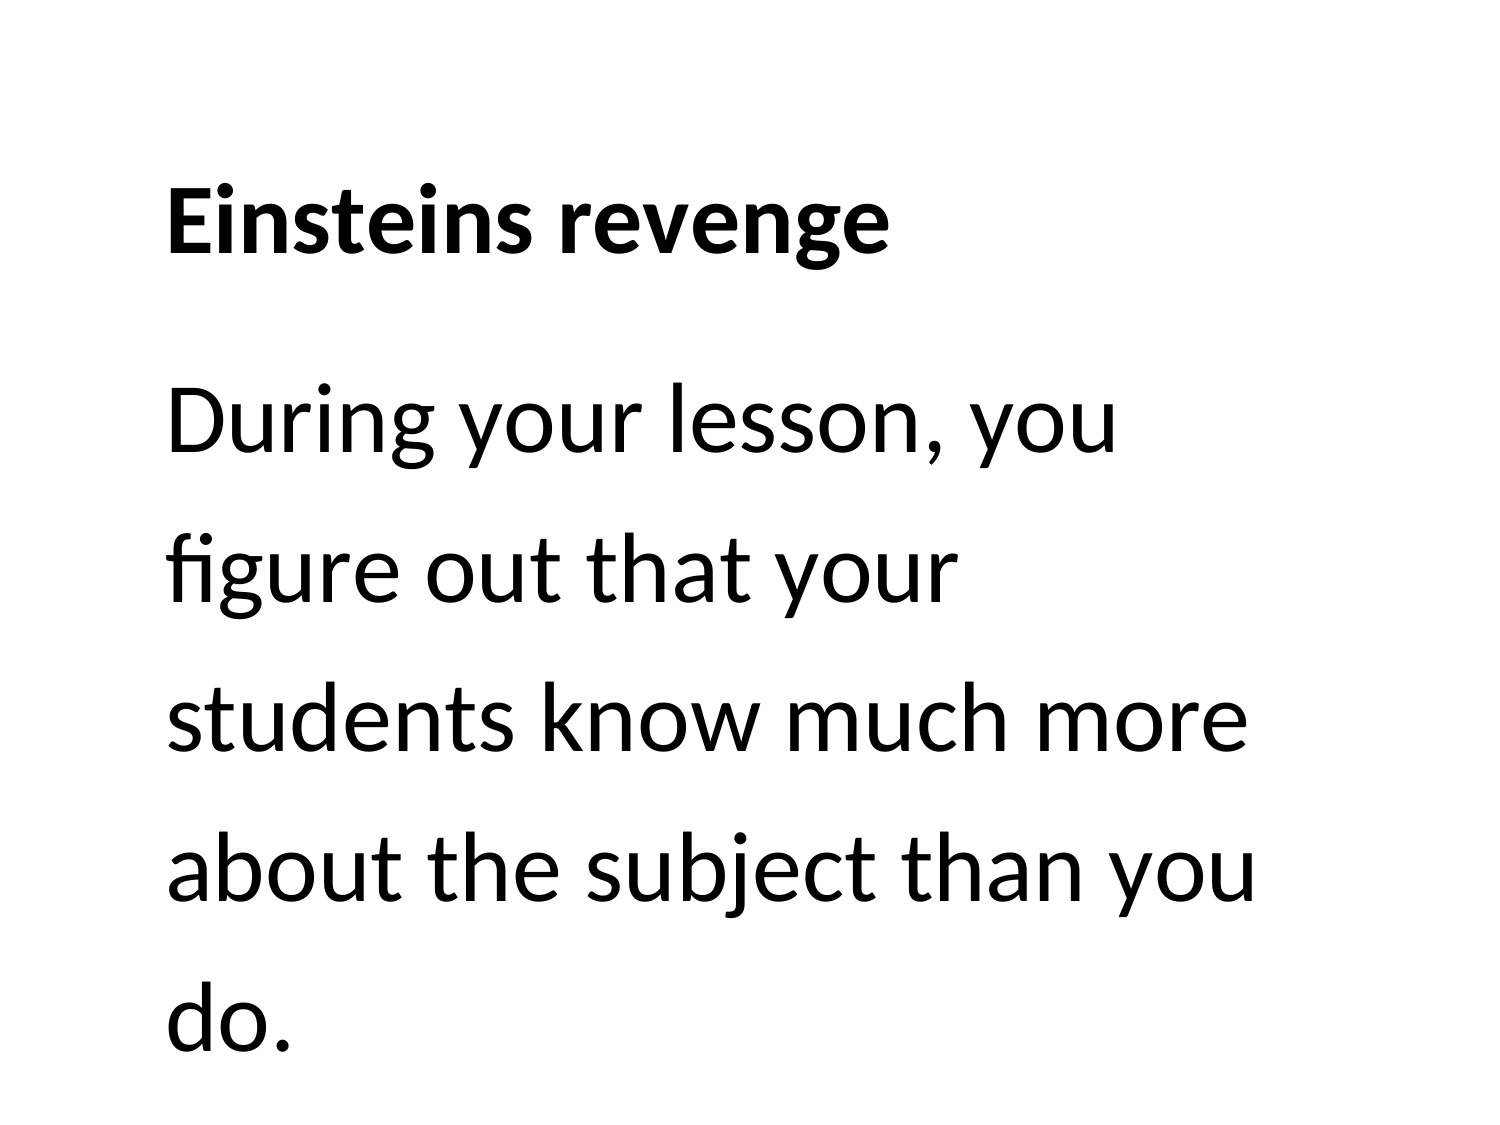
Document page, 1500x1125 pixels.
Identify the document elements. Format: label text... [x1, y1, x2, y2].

text_box Einsteins revenge [149, 166, 1427, 262]
text_box During your lesson, you figure out that your students know much more about the subject than you do. [150, 314, 1351, 871]
